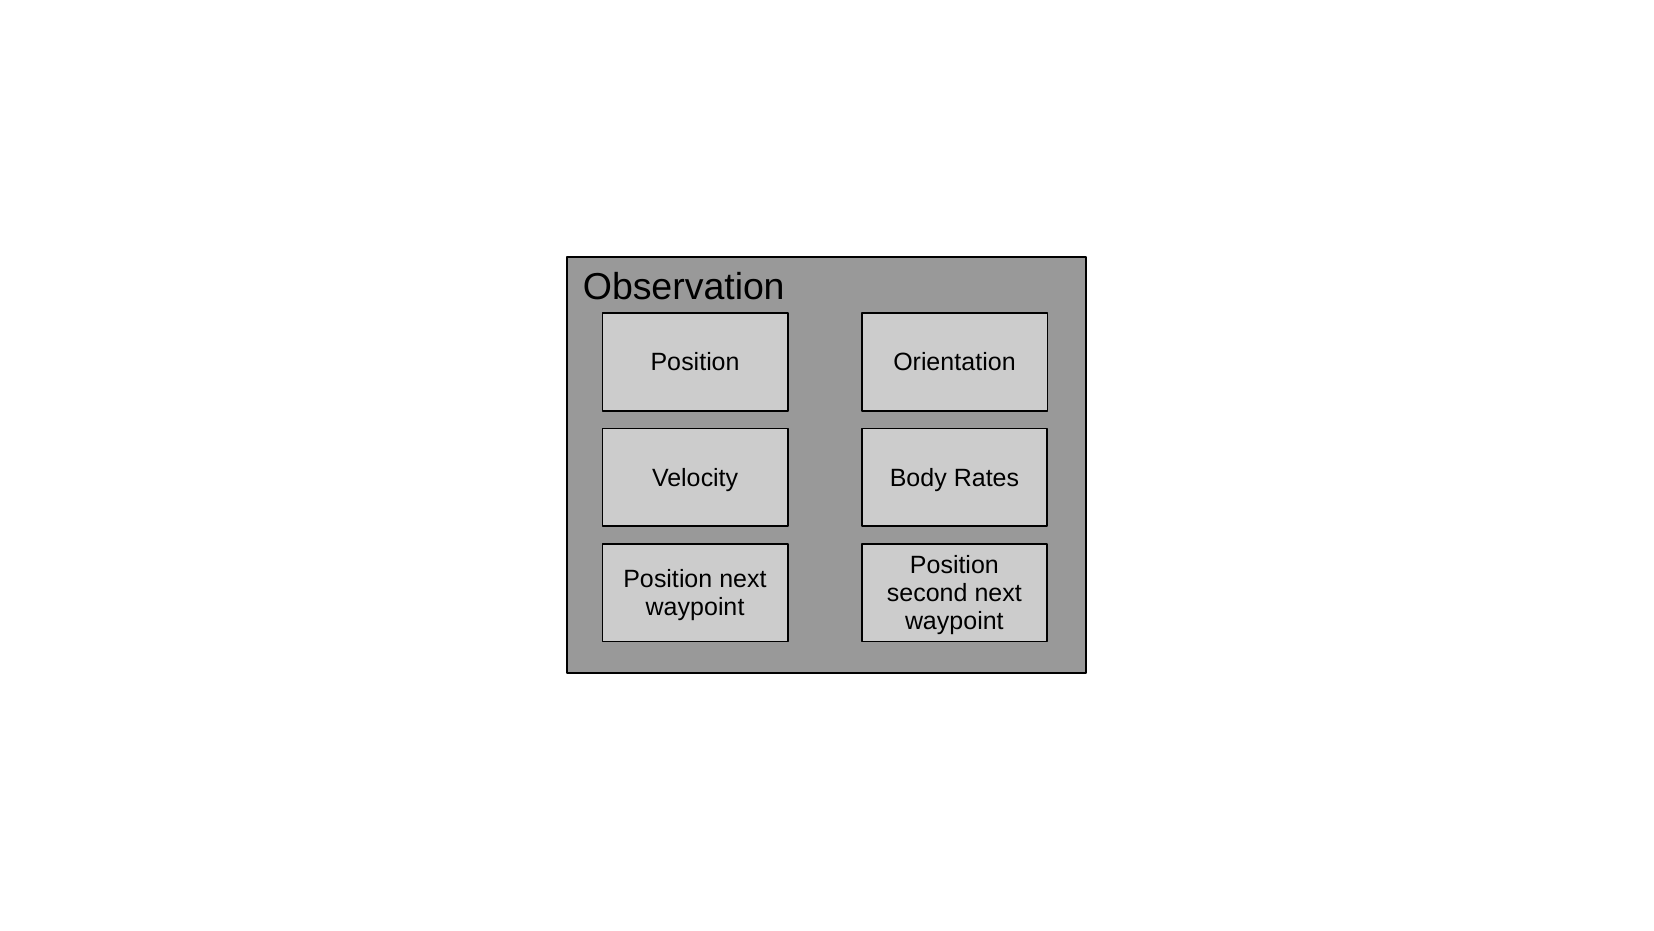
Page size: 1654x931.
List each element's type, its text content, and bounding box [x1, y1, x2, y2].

text_box Observation [567, 256, 1087, 674]
text_box Velocity [602, 428, 788, 527]
text_box Position next waypoint [602, 543, 788, 642]
text_box Body Rates [861, 428, 1048, 527]
text_box Orientation [862, 313, 1048, 411]
text_box Position [602, 313, 788, 411]
text_box Position second next waypoint [861, 543, 1048, 642]
